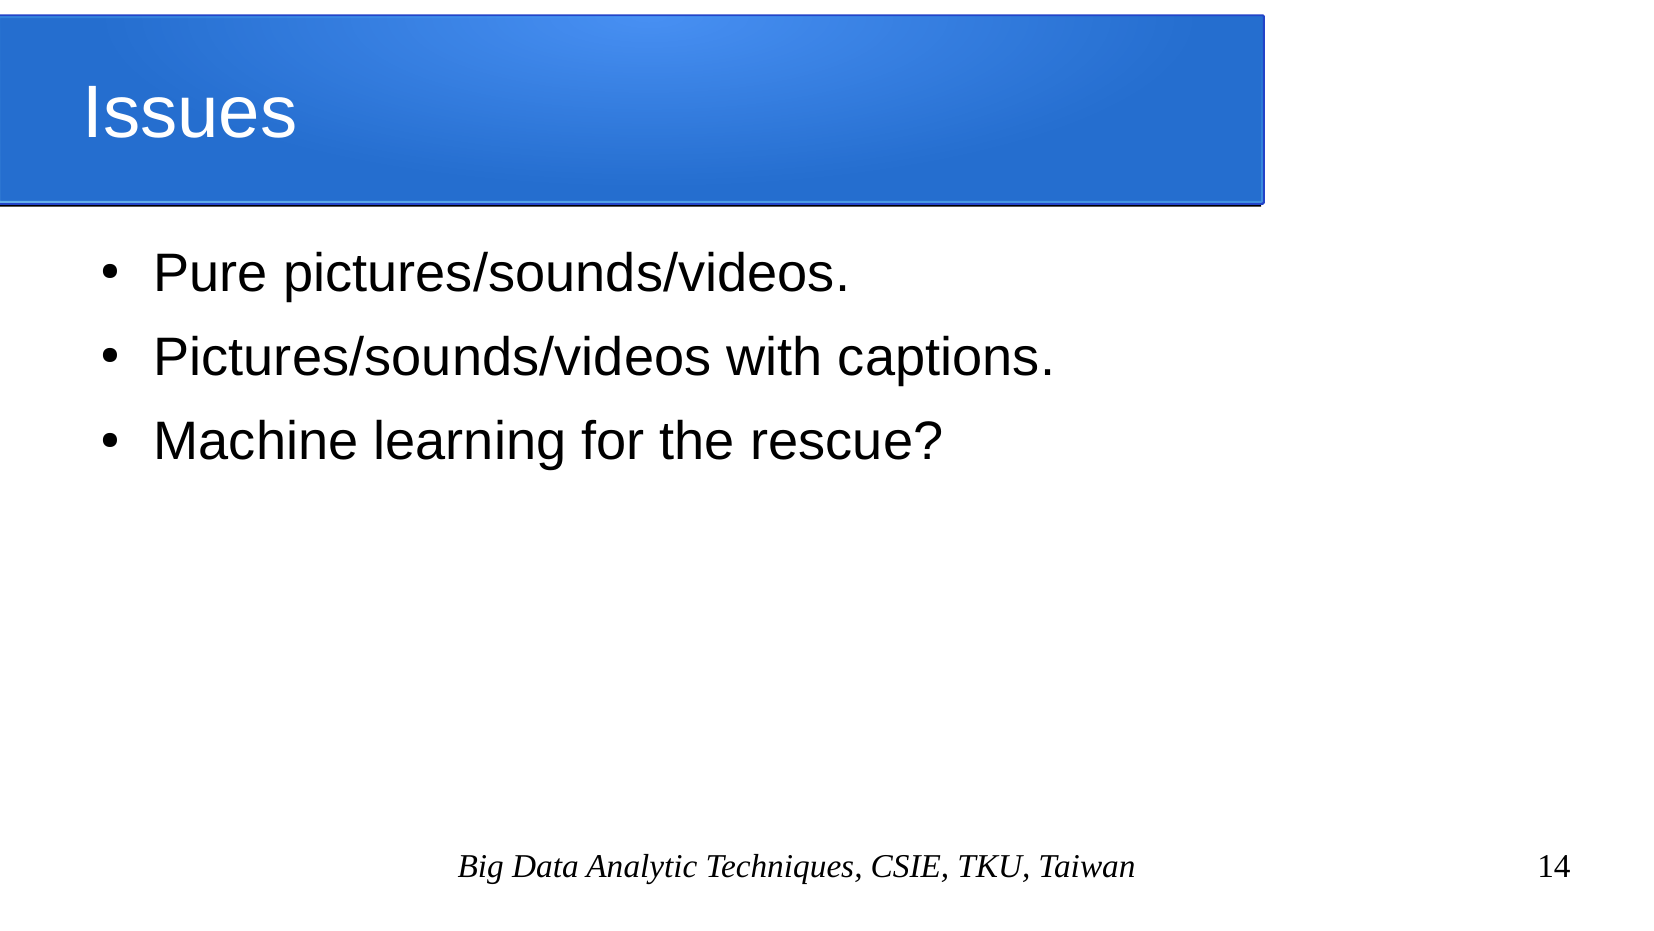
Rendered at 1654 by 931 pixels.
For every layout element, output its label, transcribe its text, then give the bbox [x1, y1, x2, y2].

list Pure pictures/sounds/videos. Pictures/sounds/videos with captions. Machine learning for the rescue? [82, 242, 1571, 782]
title Issues [82, 35, 1235, 189]
